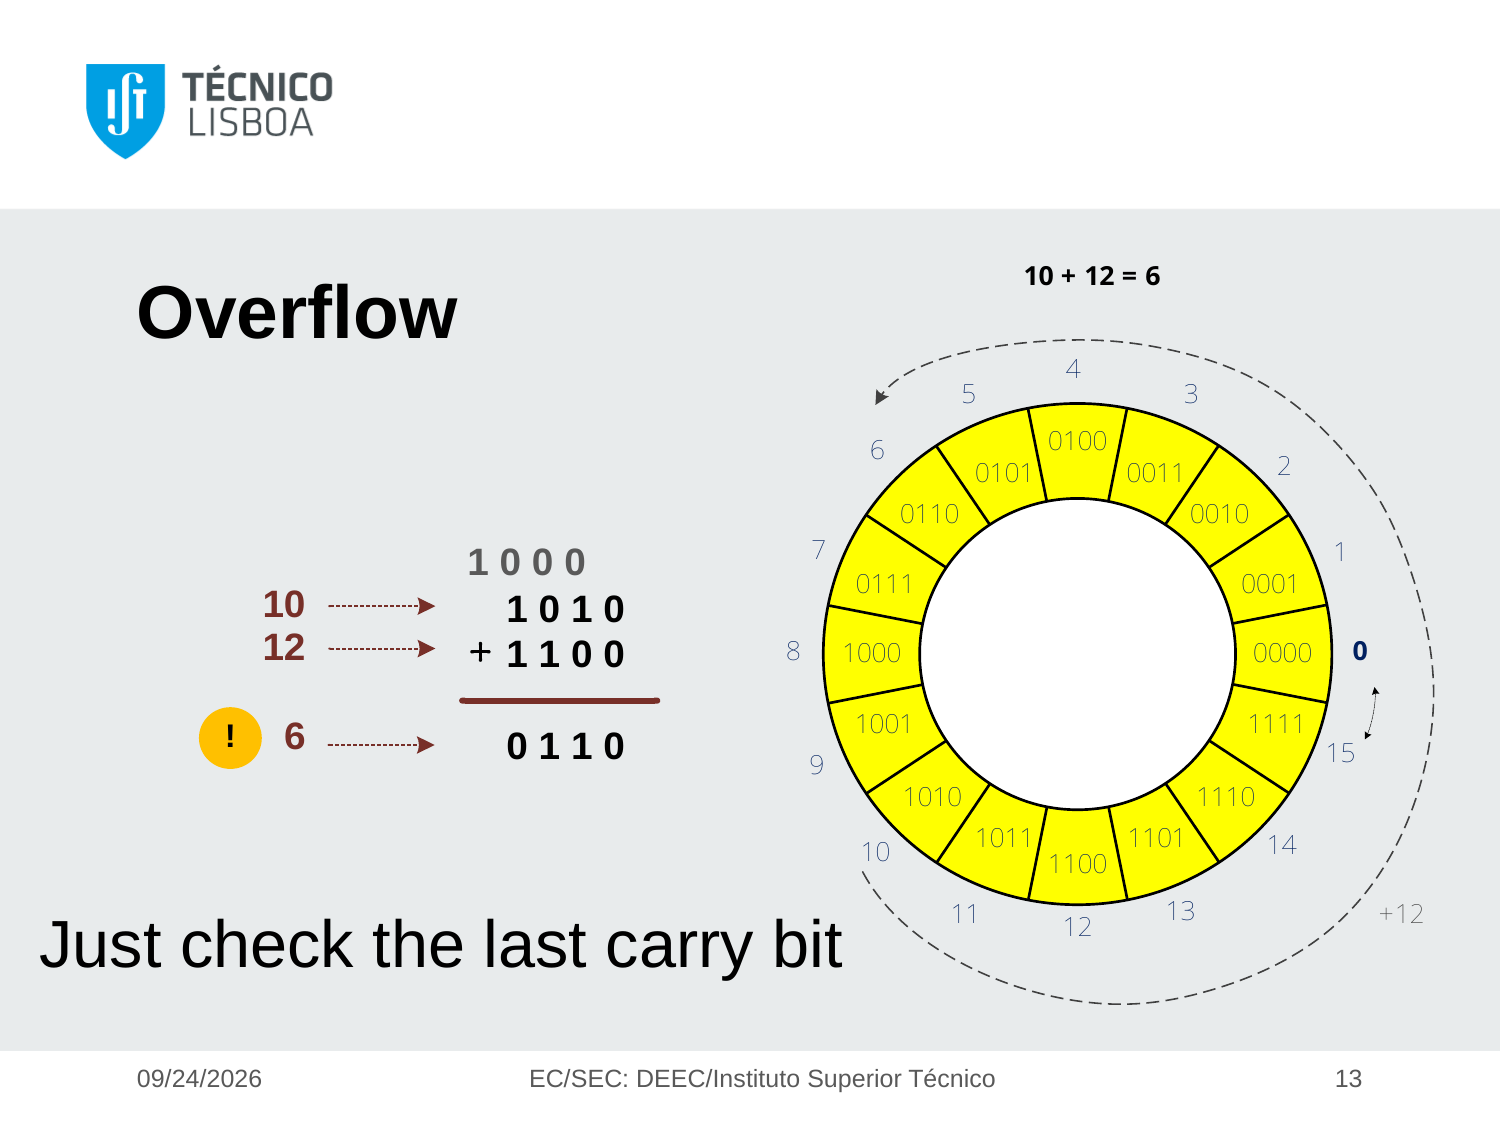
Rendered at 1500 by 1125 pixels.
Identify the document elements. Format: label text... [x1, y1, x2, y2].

slide_number <number> [1077, 1052, 1378, 1103]
slide_number 10/08/2018 [121, 1052, 425, 1103]
title Overflow [121, 237, 1378, 381]
footer EC/SEC: DEEC/Instituto Superior Técnico [512, 1052, 1021, 1103]
text_box Just check the last carry bit [24, 892, 774, 988]
picture [0, 0, 1500, 1125]
